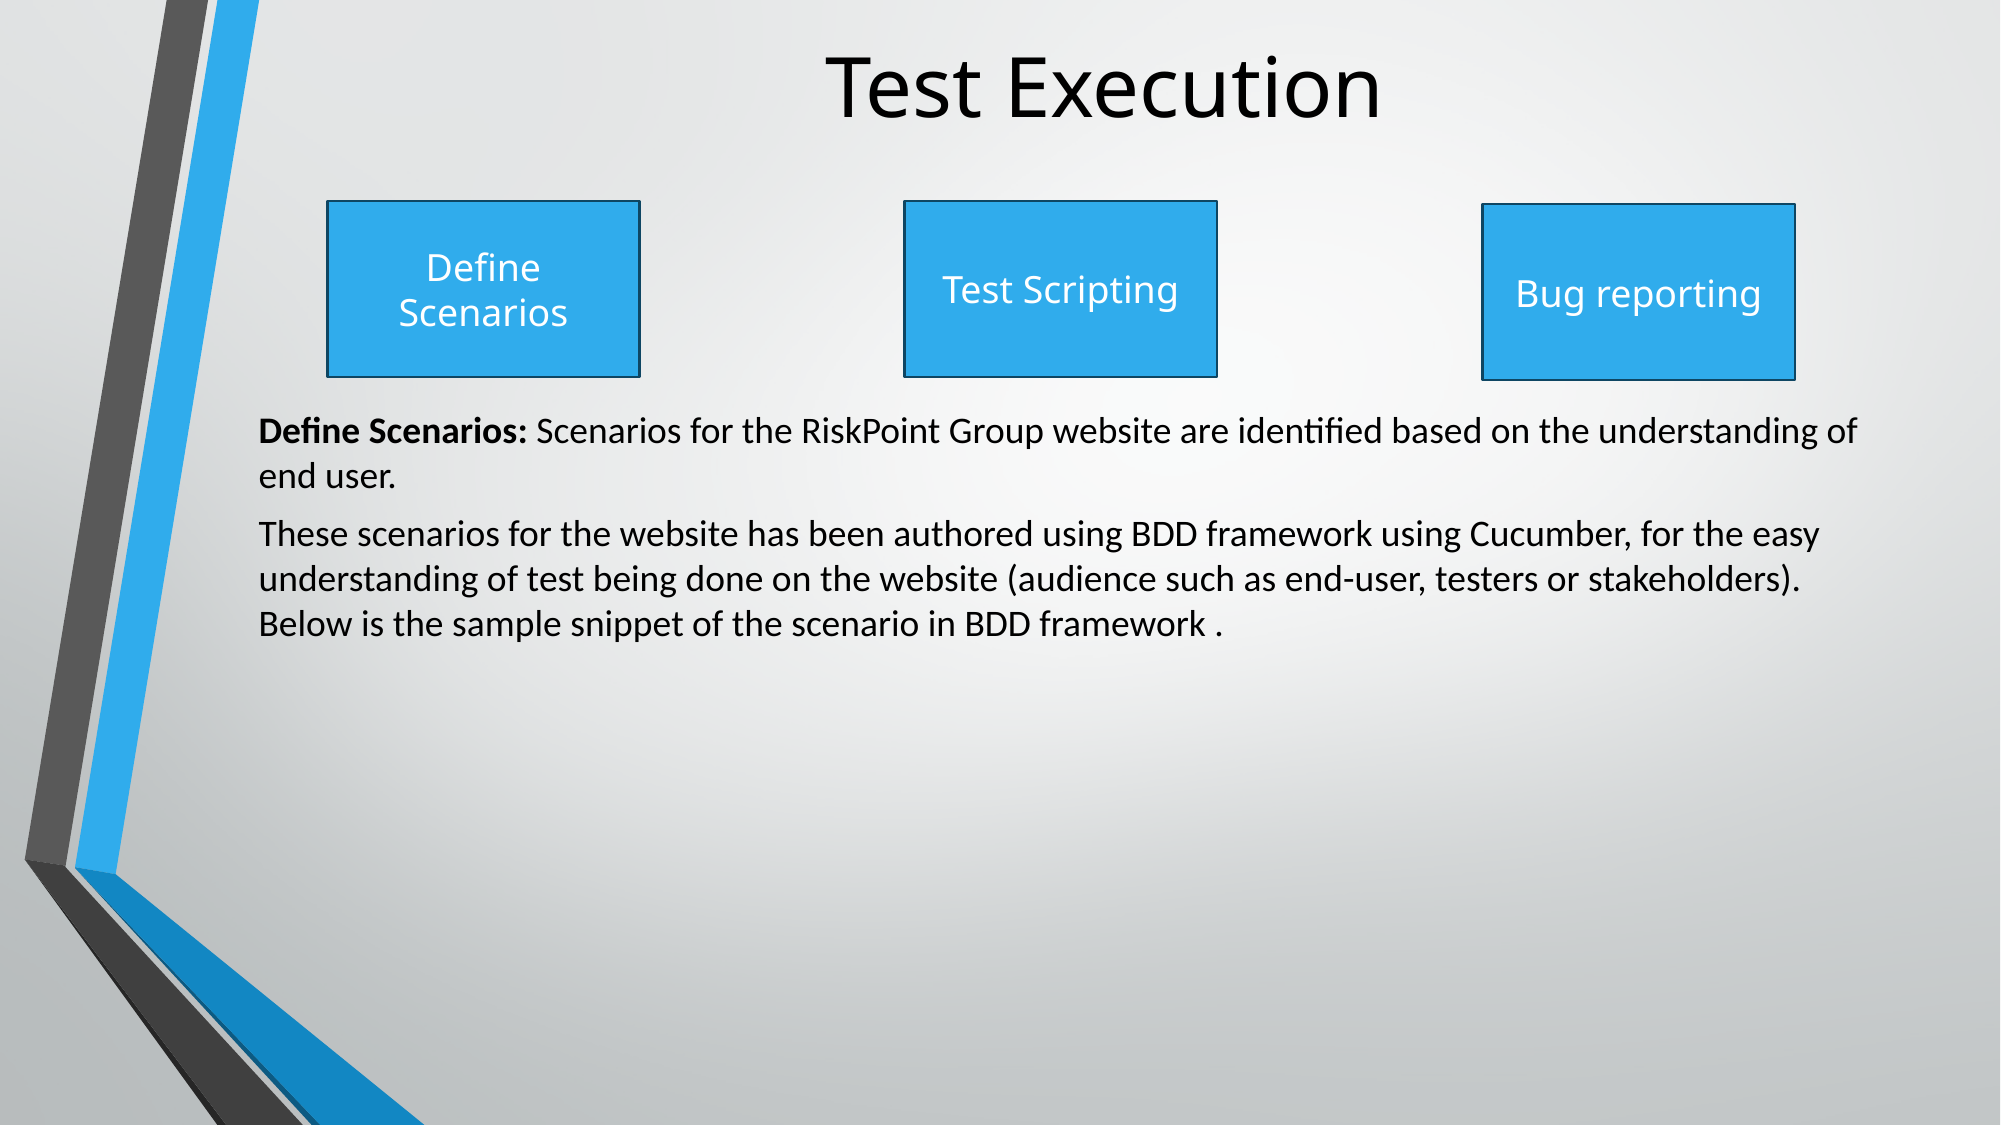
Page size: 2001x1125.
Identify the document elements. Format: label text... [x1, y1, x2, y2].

text_box Test Scripting [905, 201, 1217, 377]
title Test Execution [243, 25, 1968, 143]
text_box Bug reporting [1483, 204, 1795, 380]
text_box Define Scenarios [327, 201, 640, 377]
list Define Scenarios: Scenarios for the RiskPoint Group website are identified based on the understanding of end user. These scenarios for the website has been authored using BDD framework using Cucumber, for the easy understanding of test being done on the website (audience such as end-user, testers or stakeholders). Below is the sample snippet of the scenario in BDD framework . [243, 398, 1886, 1047]
